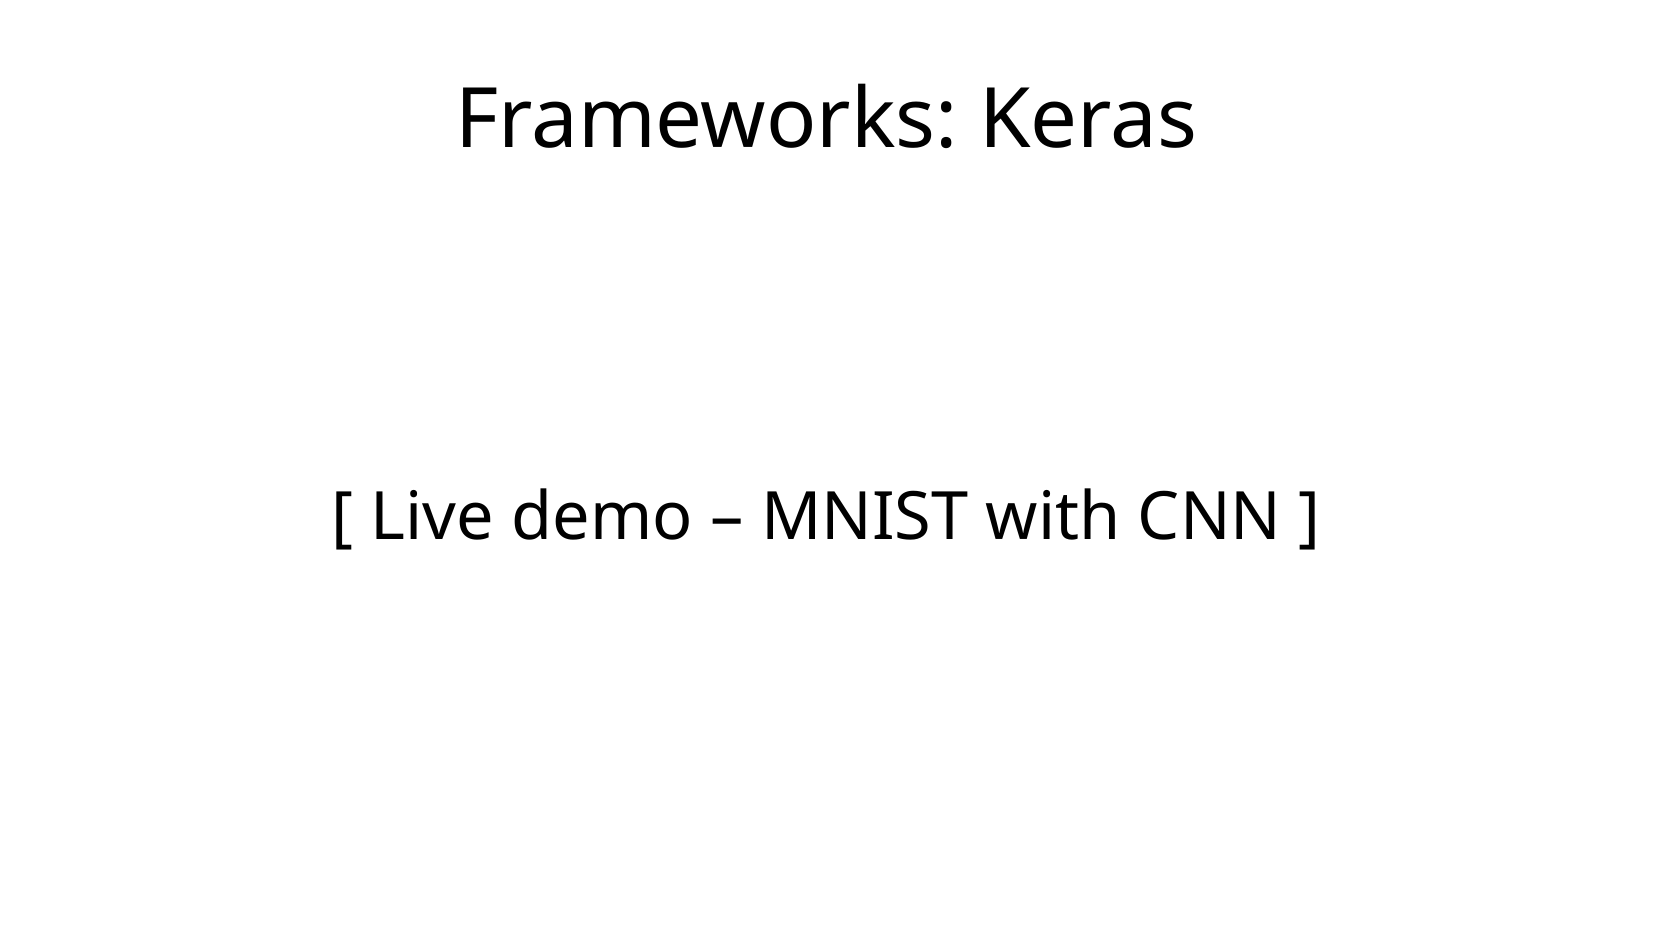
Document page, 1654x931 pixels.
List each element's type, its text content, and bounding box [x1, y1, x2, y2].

list [ Live demo – MNIST with CNN ] [82, 217, 1571, 811]
title Frameworks: Keras [82, 37, 1571, 193]
